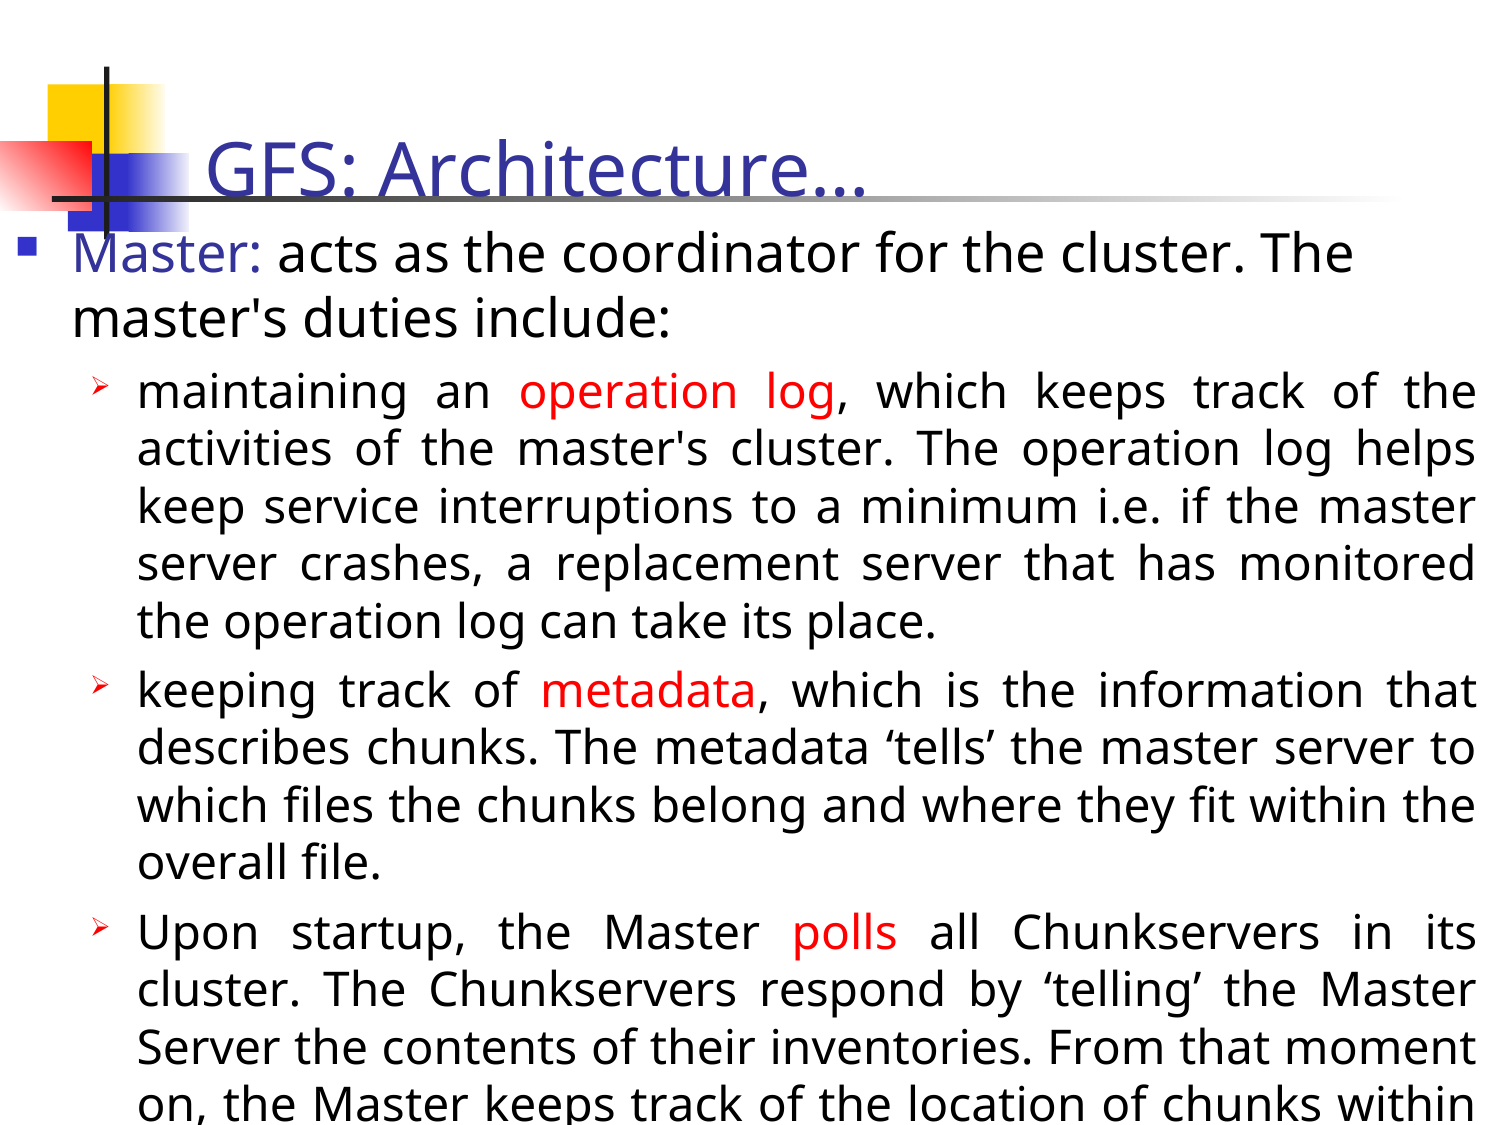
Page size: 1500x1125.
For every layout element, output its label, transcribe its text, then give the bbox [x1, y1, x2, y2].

text_box GFS: Architecture… [189, 81, 1468, 219]
text_box Master: acts as the coordinator for the cluster. The master's duties include: maintaining an operation log, which keeps track of the activities of the master's cluster. The operation log helps keep service interruptions to a minimum i.e. if the master server crashes, a replacement server that has monitored the operation log can take its place. keeping track of metadata, which is the information that describes chunks. The metadata ‘tells’ the master server to which files the chunks belong and where they fit within the overall file. Upon startup, the Master polls all Chunkservers in its cluster. The Chunkservers respond by ‘telling’ the Master Server the contents of their inventories. From that moment on, the Master keeps track of the location of chunks within the cluster. [0, 210, 1494, 1125]
